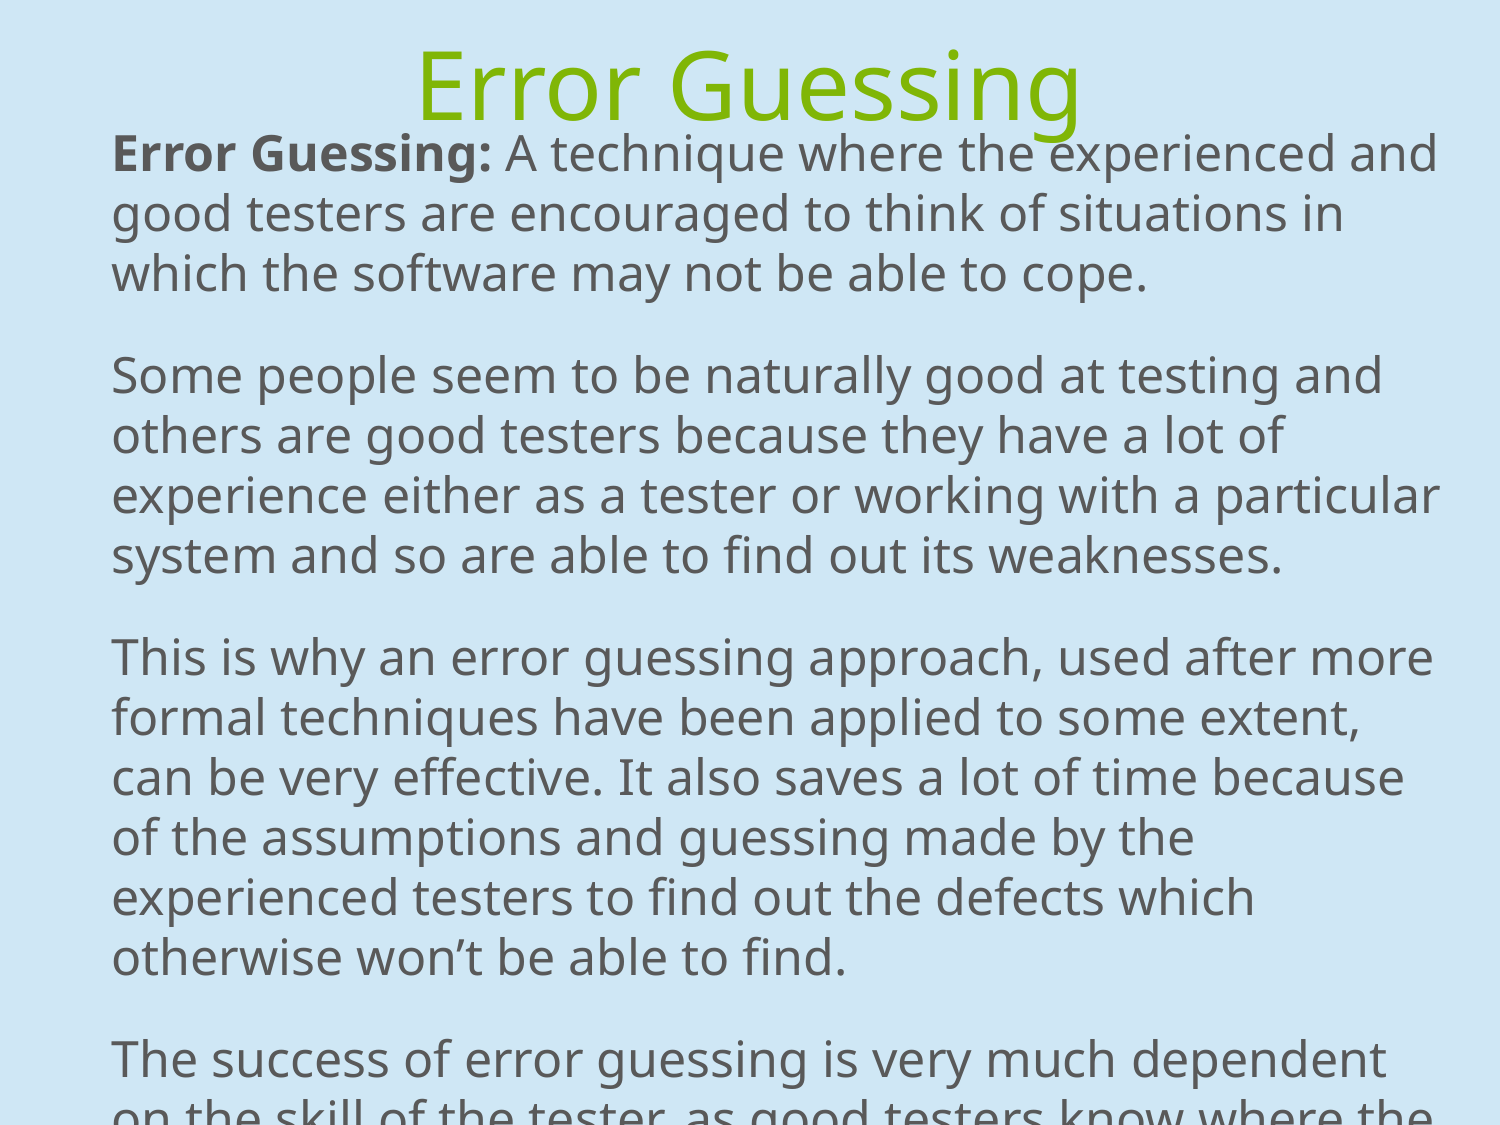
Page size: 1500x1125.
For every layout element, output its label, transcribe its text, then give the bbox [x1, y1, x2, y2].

title Error Guessing [90, 17, 1410, 114]
list Error Guessing: A technique where the experienced and good testers are encouraged to think of situations in which the software may not be able to cope. Some people seem to be naturally good at testing and others are good testers because they have a lot of experience either as a tester or working with a particular system and so are able to find out its weaknesses. This is why an error guessing approach, used after more formal techniques have been applied to some extent, can be very effective. It also saves a lot of time because of the assumptions and guessing made by the experienced testers to find out the defects which otherwise won’t be able to find. The success of error guessing is very much dependent on the skill of the tester, as good testers know where the defects are most likely to be. This is why an error guessing approach, used after more formal techniques have been applied to some extent, can be very effective. [39, 114, 1472, 1083]
